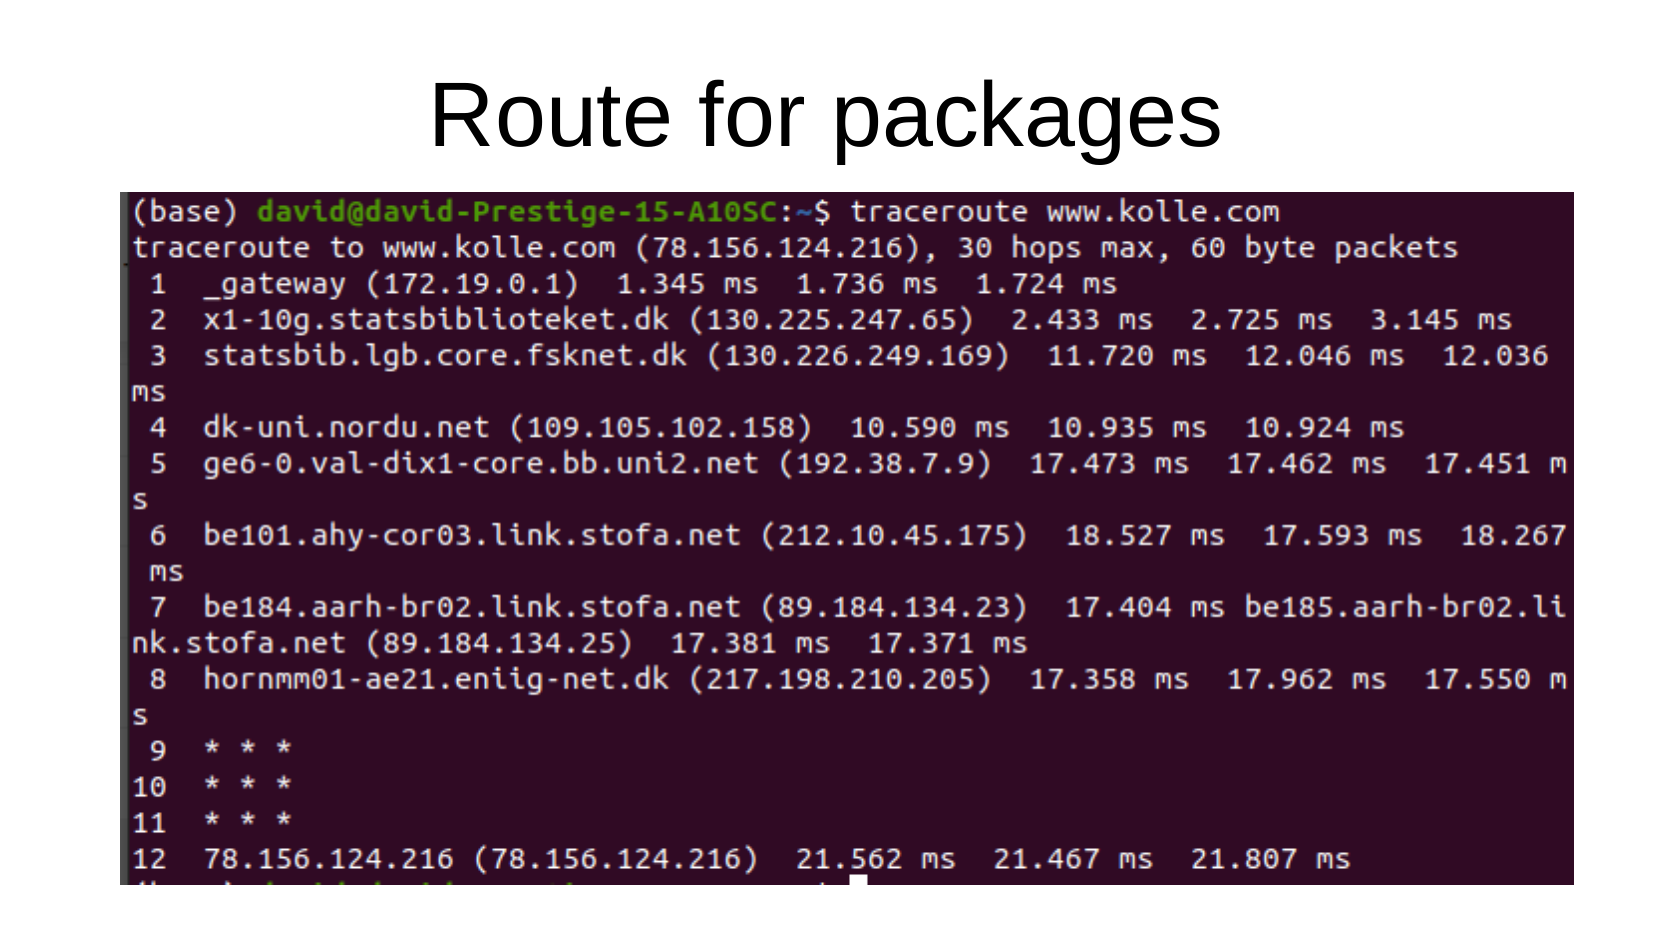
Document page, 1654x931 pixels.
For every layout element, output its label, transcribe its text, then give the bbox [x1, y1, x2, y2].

picture [120, 192, 1574, 886]
title Route for packages [82, 37, 1571, 193]
